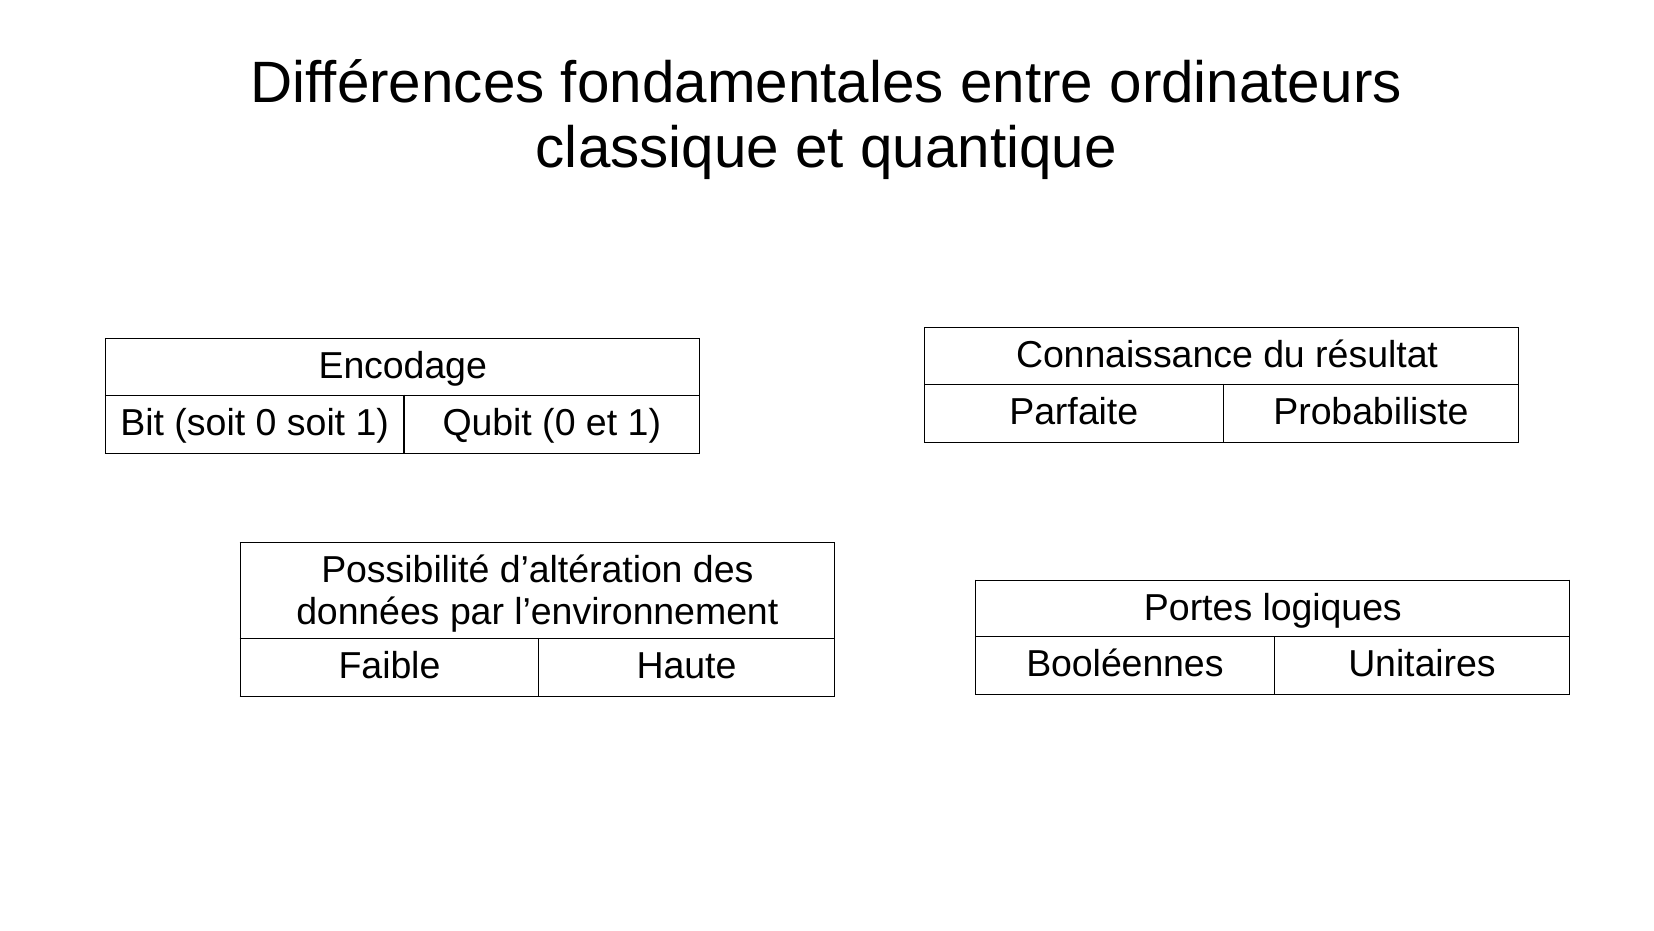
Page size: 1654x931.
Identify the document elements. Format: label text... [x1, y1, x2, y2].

title Différences fondamentales entre ordinateurs classique et quantique [82, 37, 1571, 193]
table_header Encodage [106, 339, 699, 395]
table_cell Unitaires [1275, 637, 1569, 694]
table_cell Parfaite [925, 385, 1223, 442]
table_header Portes logiques [976, 581, 1569, 636]
table_cell Booléennes [976, 637, 1274, 694]
table_cell Haute [539, 639, 834, 696]
table_cell Bit (soit 0 soit 1) [106, 396, 403, 453]
table_cell Faible [241, 639, 538, 696]
table_cell Probabiliste [1224, 385, 1518, 442]
table_header Connaissance du résultat [925, 328, 1518, 384]
table_cell Qubit (0 et 1) [405, 396, 699, 453]
table_header Possibilité d’altération des données par l’environnement [241, 543, 834, 638]
